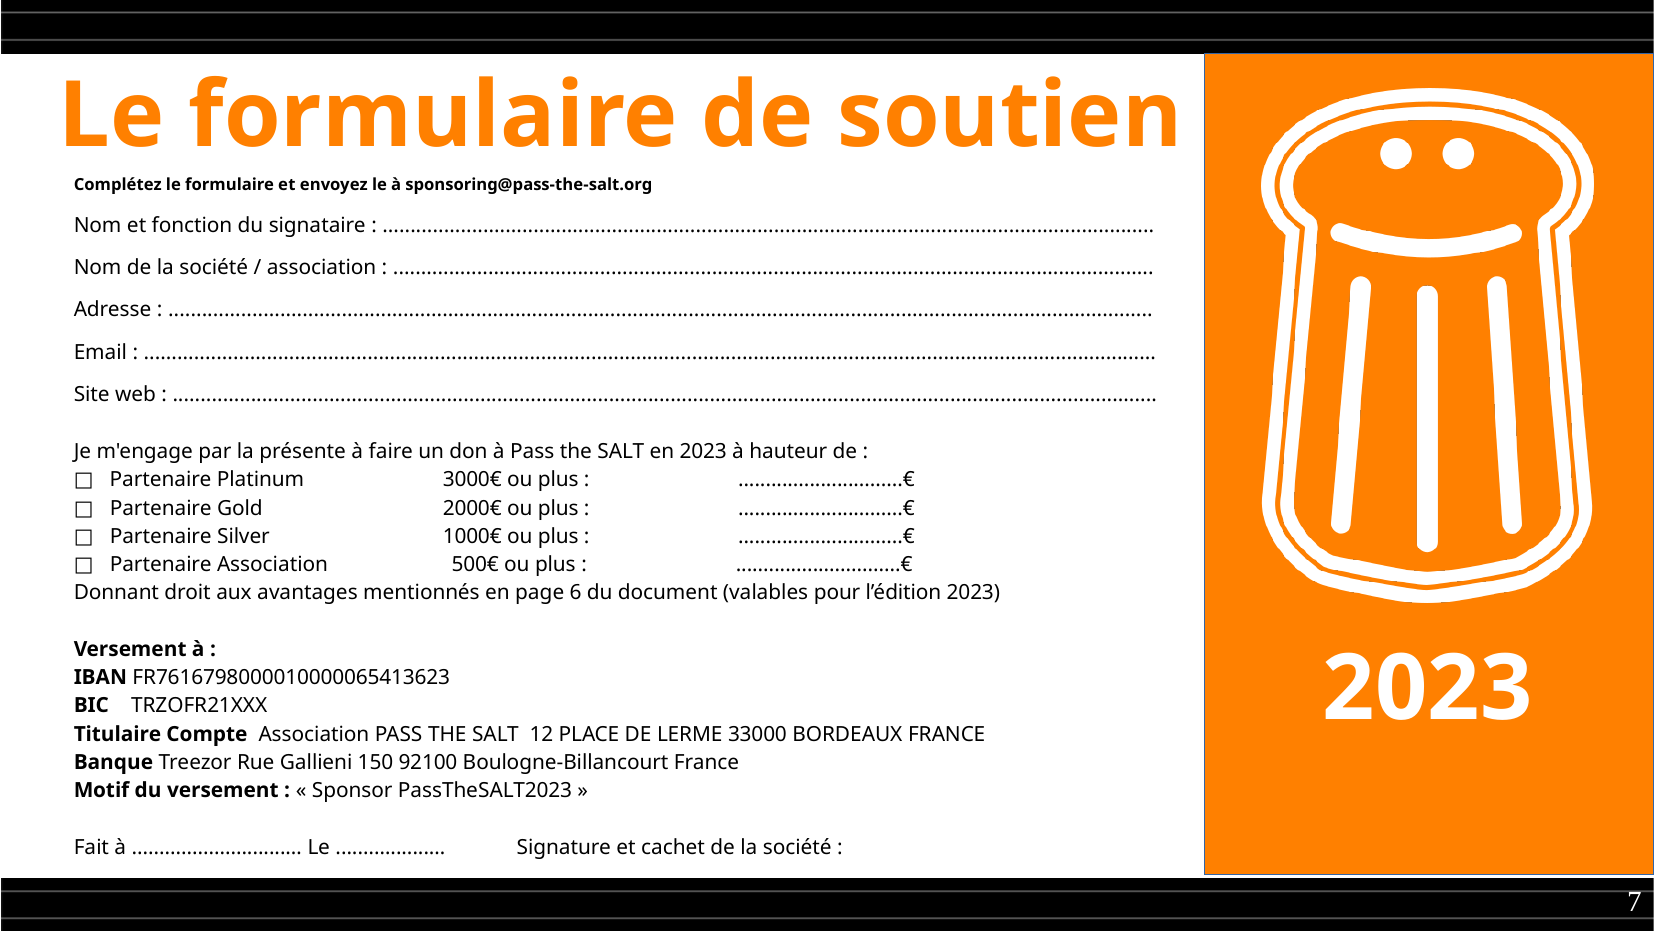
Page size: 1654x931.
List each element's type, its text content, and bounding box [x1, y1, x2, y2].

title 2023 [1322, 606, 1548, 762]
text_box Complétez le formulaire et envoyez le à sponsoring@pass-the-salt.org Nom et fonction du signataire : Nom de la société / association : Adresse : Email : Site web : Je m'engage par la présente à faire un don à Pass the SALT en 2023 à hauteur de : □ Partenaire Platinum 3000€ ou plus : ..............................€ □ Partenaire Gold 2000€ ou plus : ..............................€ □ Partenaire Silver 1000€ ou plus : ..............................€ □ Partenaire Association 500€ ou plus : ..............................€ Donnant droit aux avantages mentionnés en page 6 du document (valables pour l’édition 2023) Versement à : IBAN FR7616798000010000065413623 BIC TRZOFR21XXX Titulaire Compte Association PASS THE SALT 12 PLACE DE LERME 33000 BORDEAUX FRANCE Banque Treezor Rue Gallieni 150 92100 Boulogne-Billancourt France Motif du versement : « Sponsor PassTheSALT2023 » Fait à ............................… Le ....…….......… Signature et cachet de la société : [59, 165, 1642, 882]
picture [1261, 88, 1594, 603]
picture [1, 878, 1654, 931]
picture [1, 0, 1654, 54]
title Le formulaire de soutien [59, 33, 1548, 165]
text_box [1204, 53, 1654, 875]
